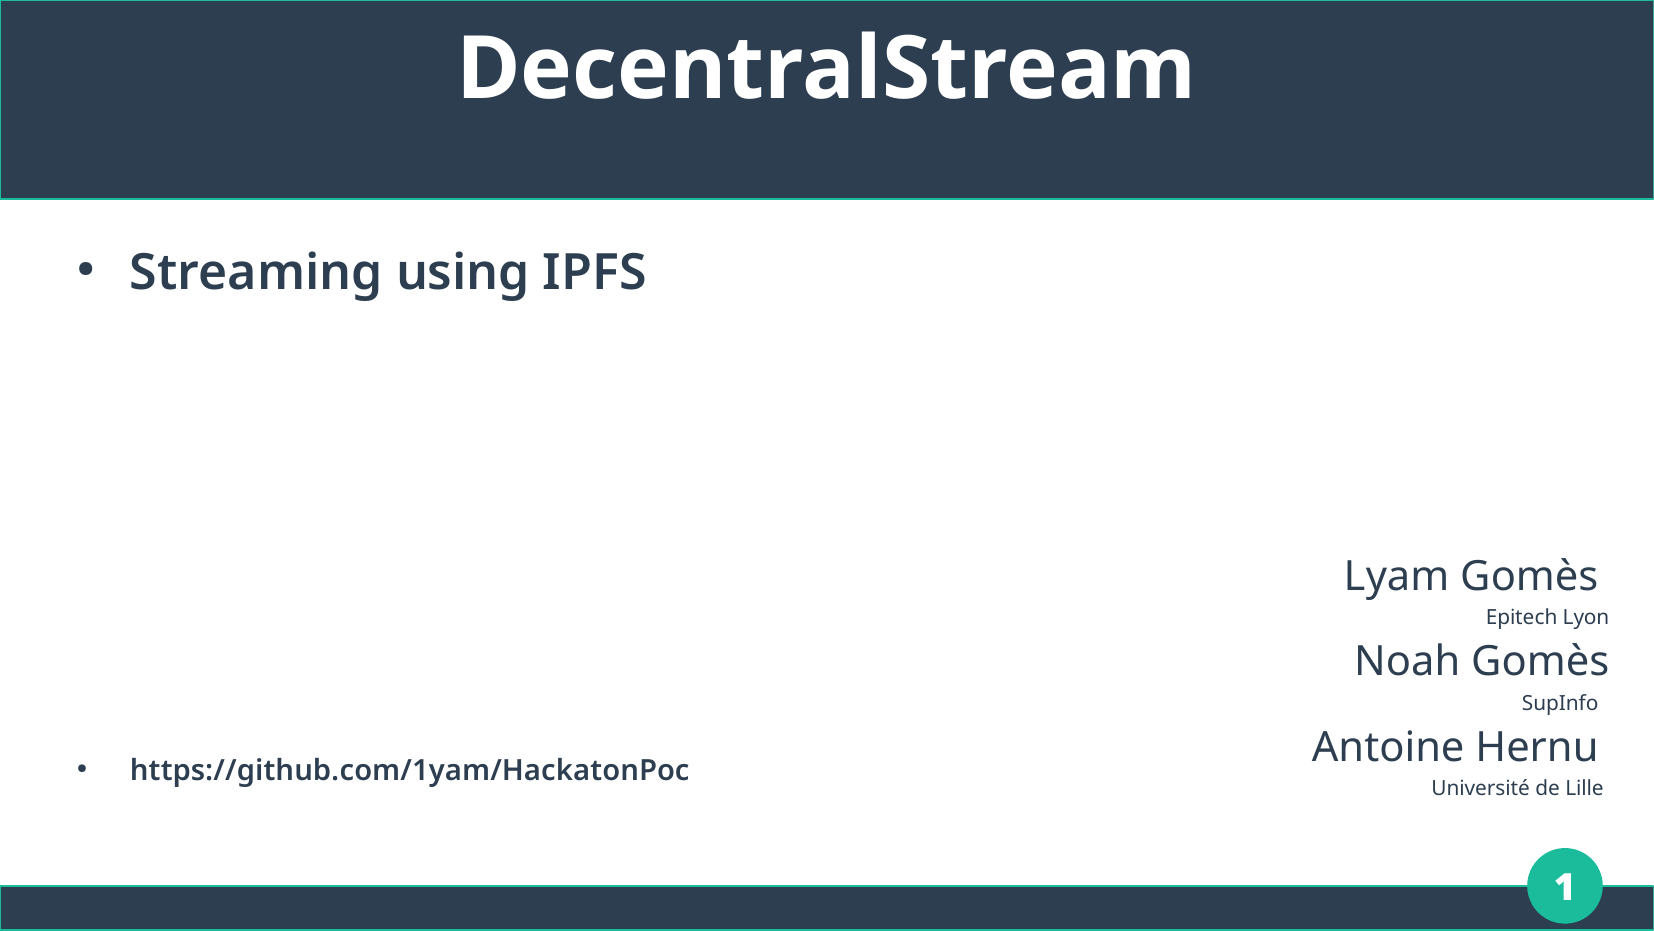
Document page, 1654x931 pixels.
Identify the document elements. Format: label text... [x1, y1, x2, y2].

list Streaming using IPFS https://github.com/1yam/HackatonPoc [59, 236, 1595, 857]
text_box Lyam Gomès Epitech Lyon Noah Gomès SupInfo Antoine Hernu Université de Lille [915, 549, 1625, 798]
title DecentralStream [59, 37, 1595, 156]
